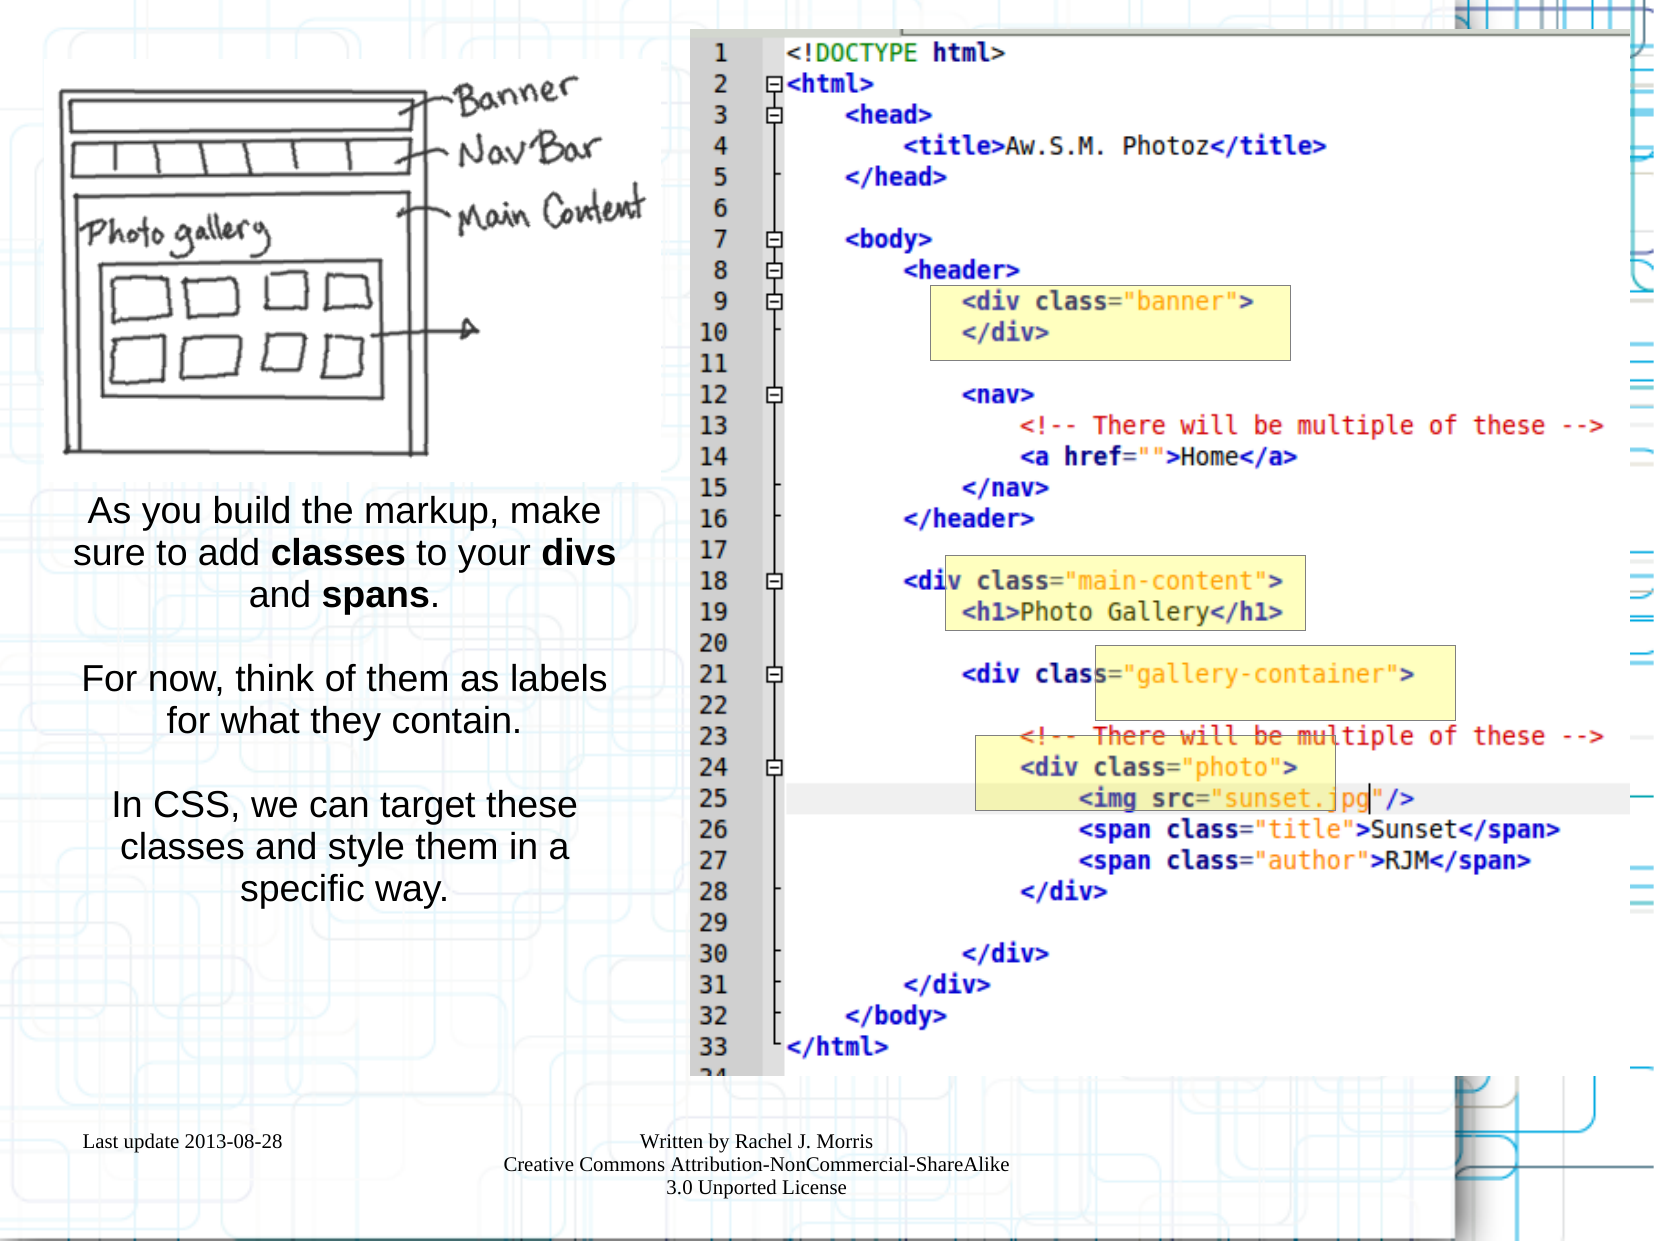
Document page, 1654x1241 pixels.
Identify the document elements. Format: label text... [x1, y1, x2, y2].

text_box [1095, 645, 1456, 721]
text_box [945, 555, 1306, 631]
picture [0, 0, 1654, 1241]
text_box [975, 735, 1336, 811]
text_box [930, 285, 1291, 361]
text_box As you build the markup, make sure to add classes to your divs and spans. For now, think of them as labels for what they contain. In CSS, we can target these classes and style them in a specific way. [44, 481, 646, 917]
